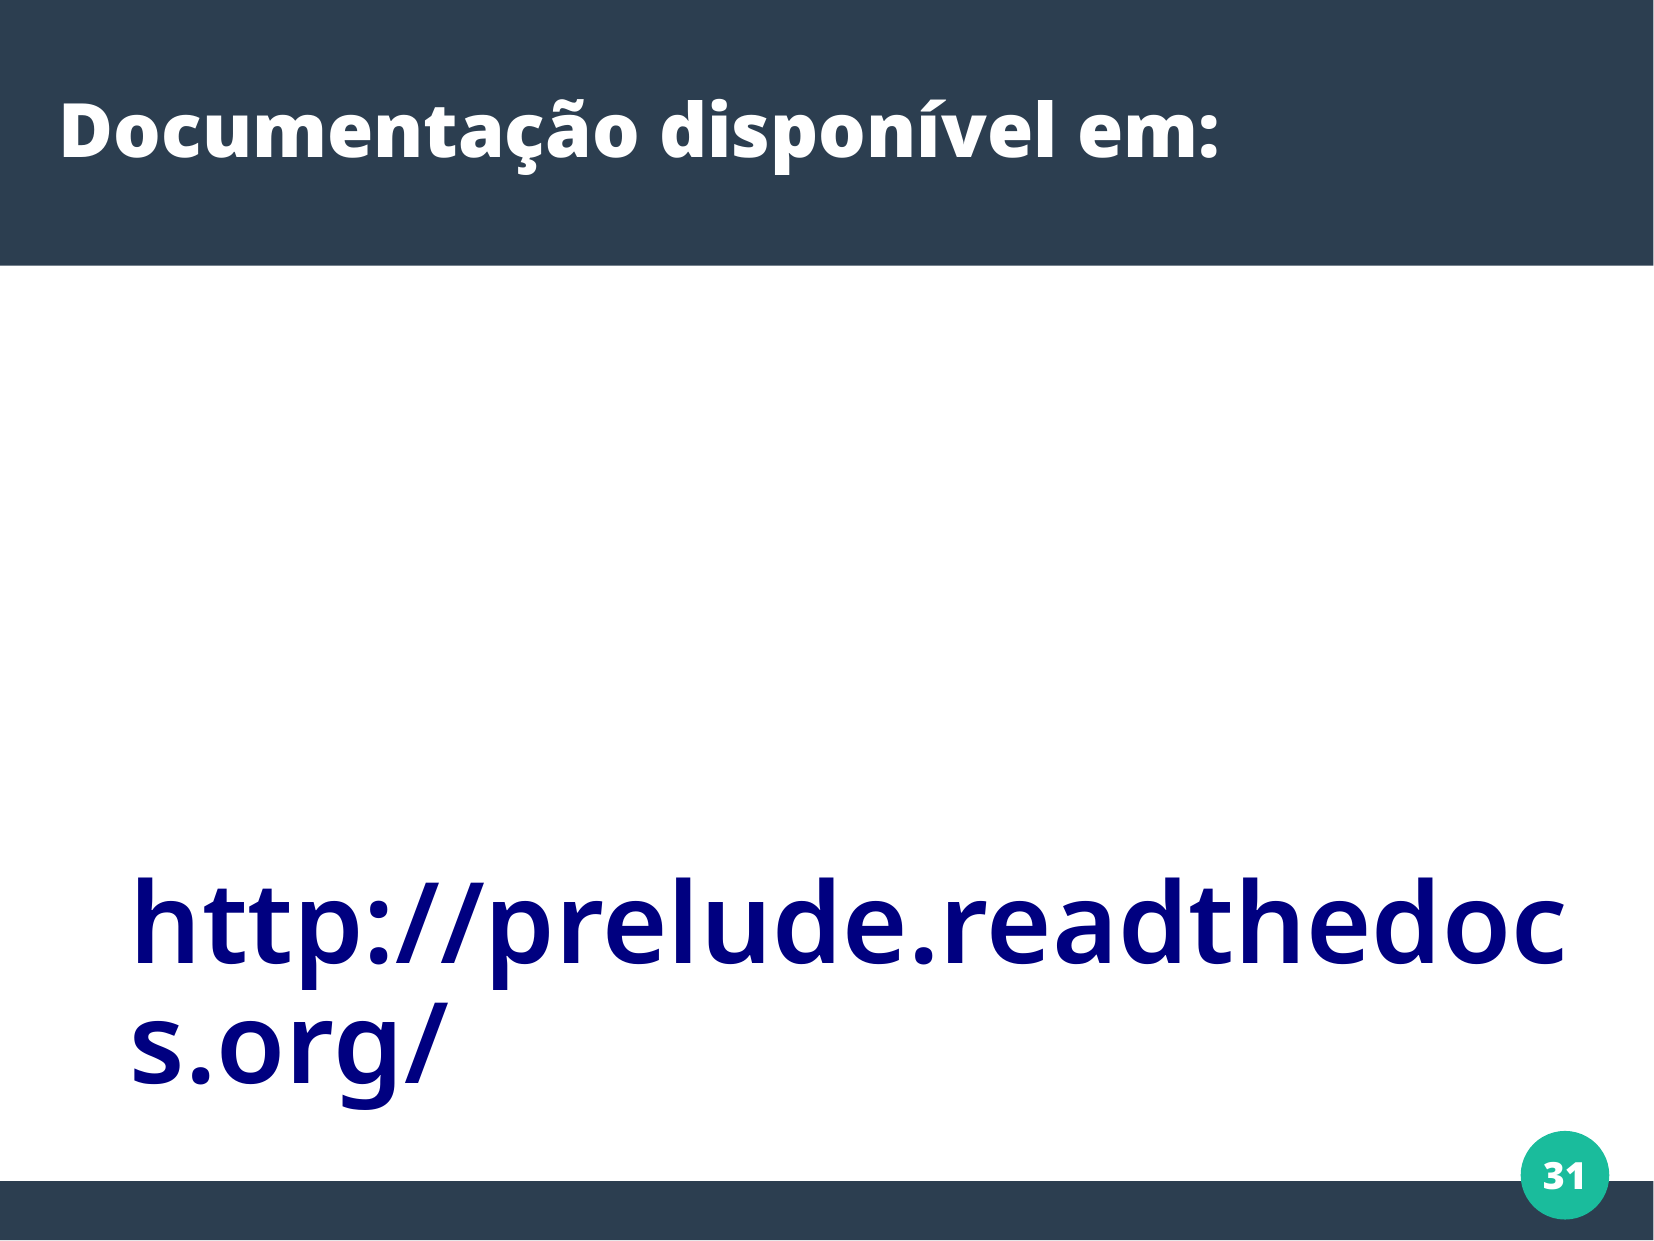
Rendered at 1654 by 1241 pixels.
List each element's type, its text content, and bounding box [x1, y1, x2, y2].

list http://prelude.readthedocs.org/ [59, 324, 1595, 1152]
title Documentação disponível em: [59, 49, 1595, 207]
